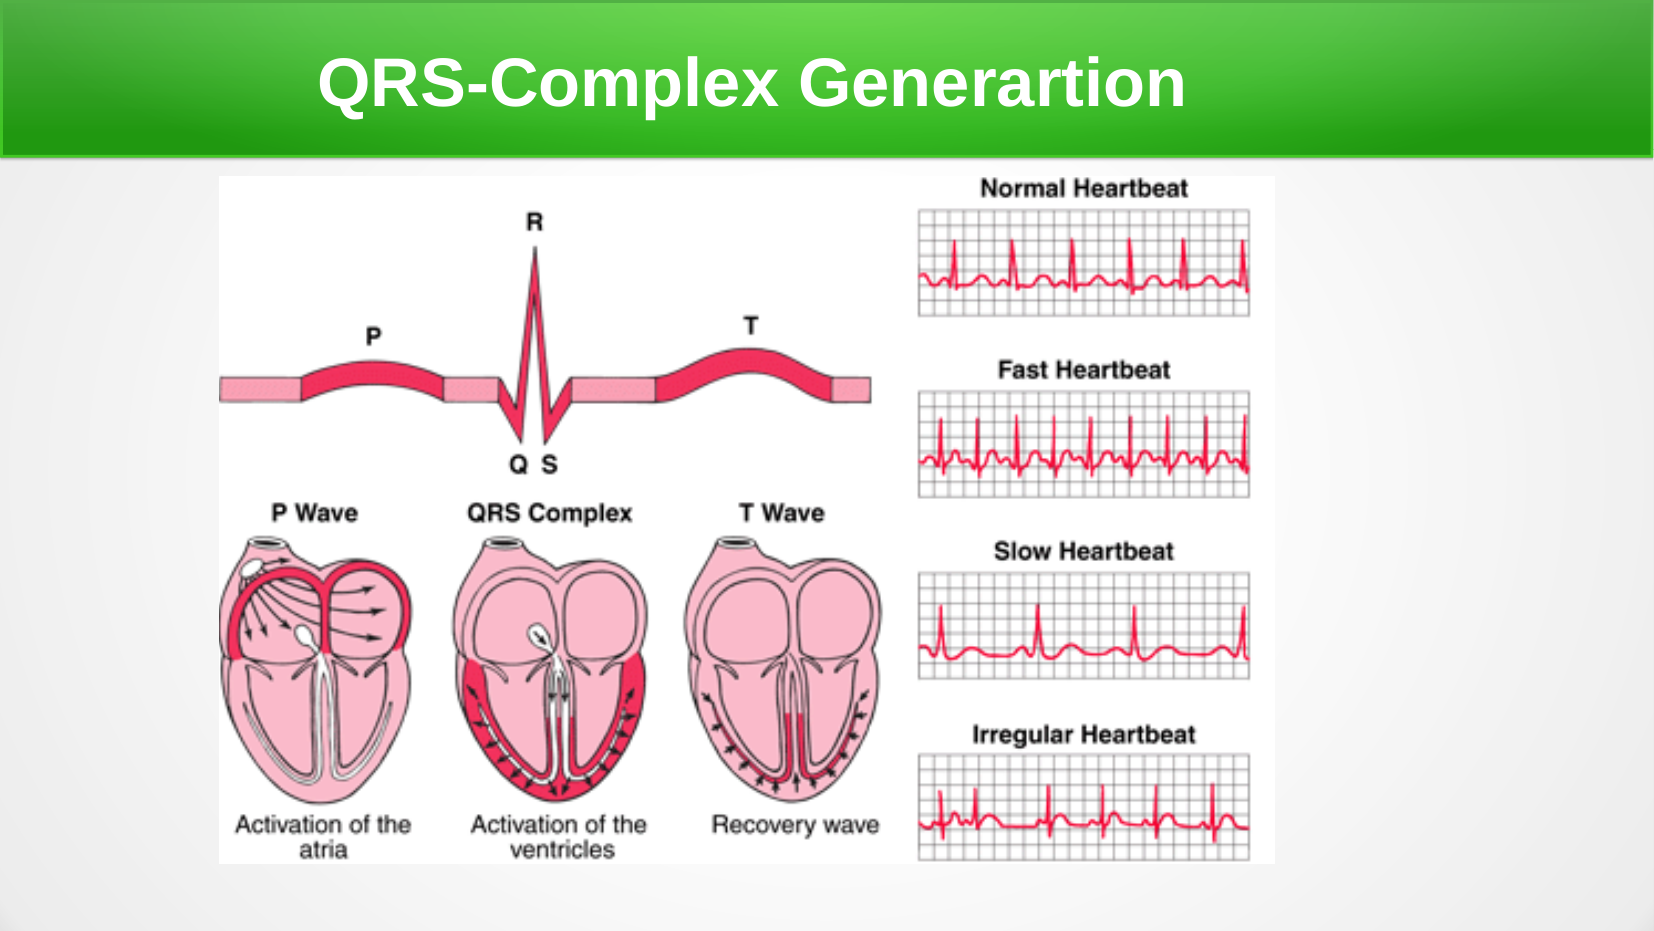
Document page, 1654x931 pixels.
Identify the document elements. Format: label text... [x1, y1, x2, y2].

title QRS-Complex Generartion [271, 29, 1235, 136]
picture [219, 176, 1275, 864]
